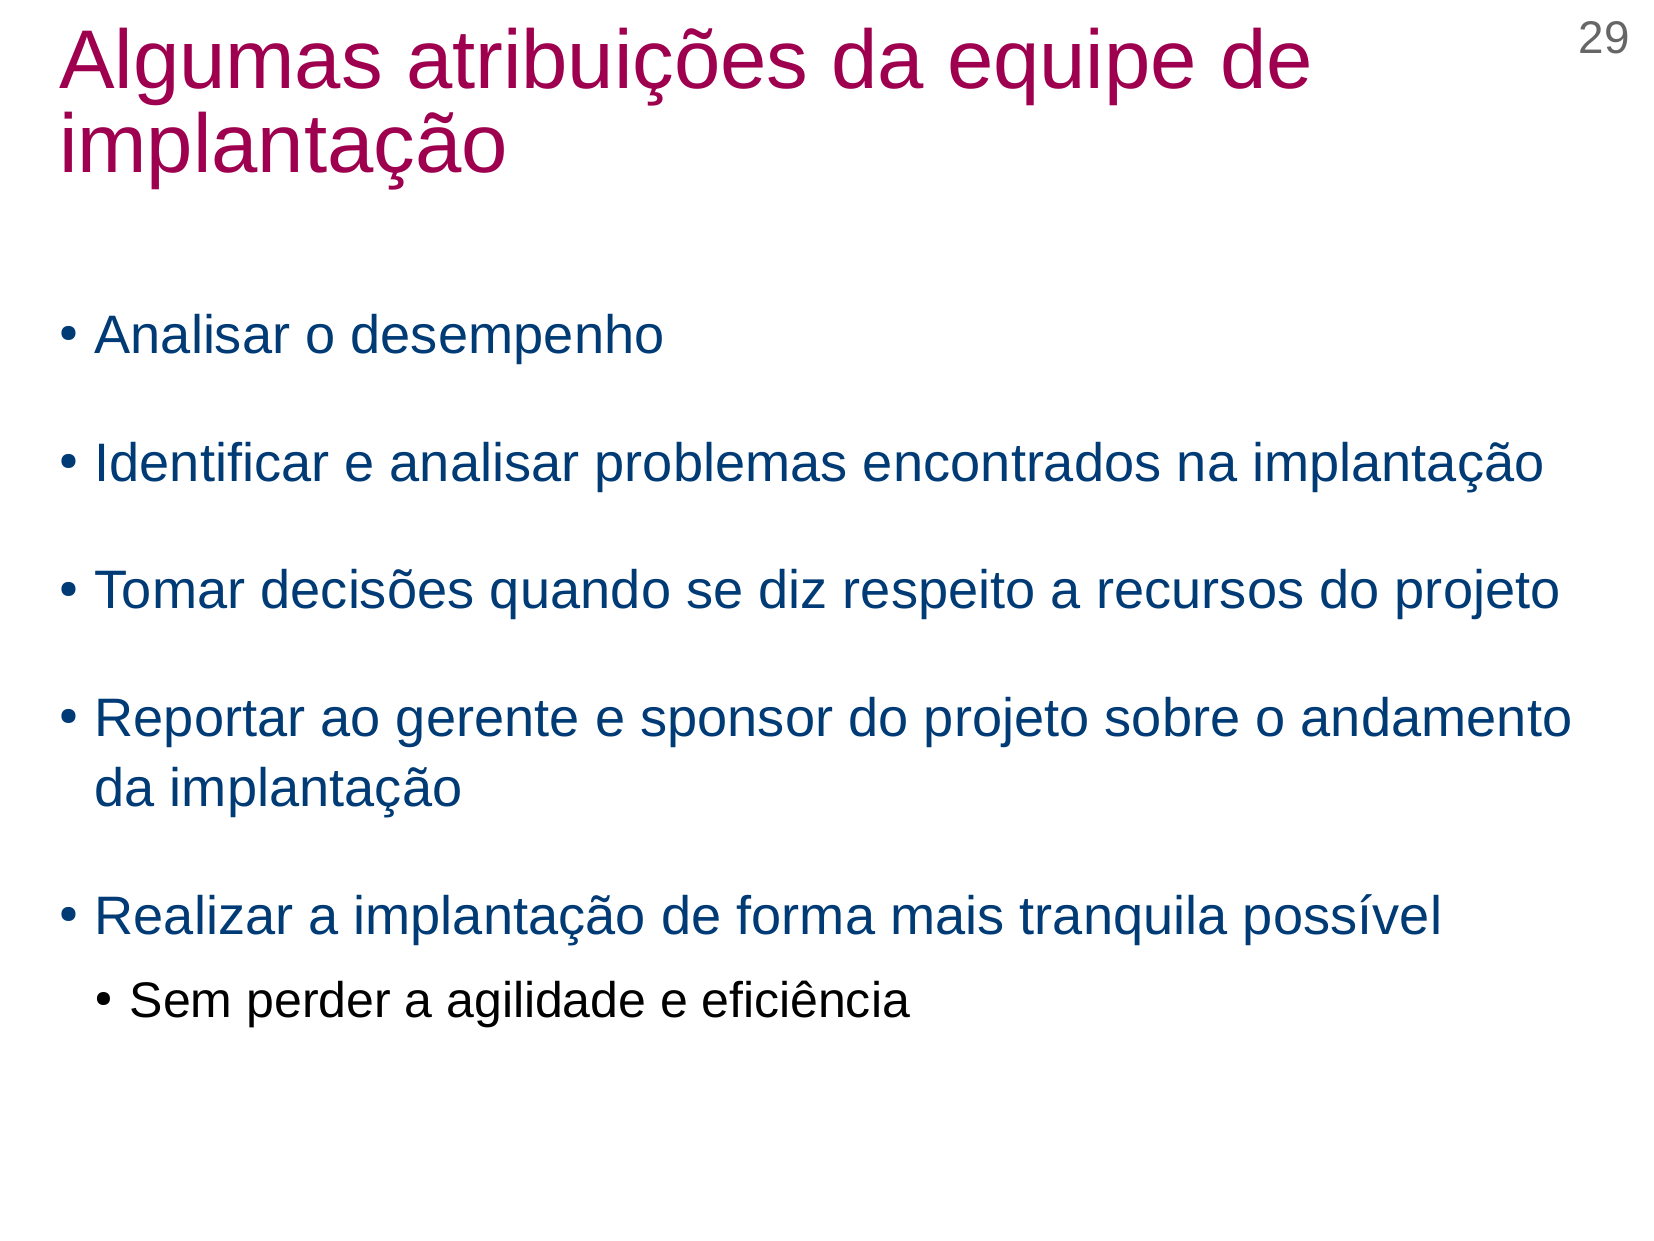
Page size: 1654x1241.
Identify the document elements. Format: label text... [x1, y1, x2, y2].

list Analisar o desempenho Identificar e analisar problemas encontrados na implantação Tomar decisões quando se diz respeito a recursos do projeto Reportar ao gerente e sponsor do projeto sobre o andamento da implantação Realizar a implantação de forma mais tranquila possível Sem perder a agilidade e eficiência [59, 295, 1595, 1211]
title Algumas atribuições da equipe de implantação [59, 4, 1595, 207]
